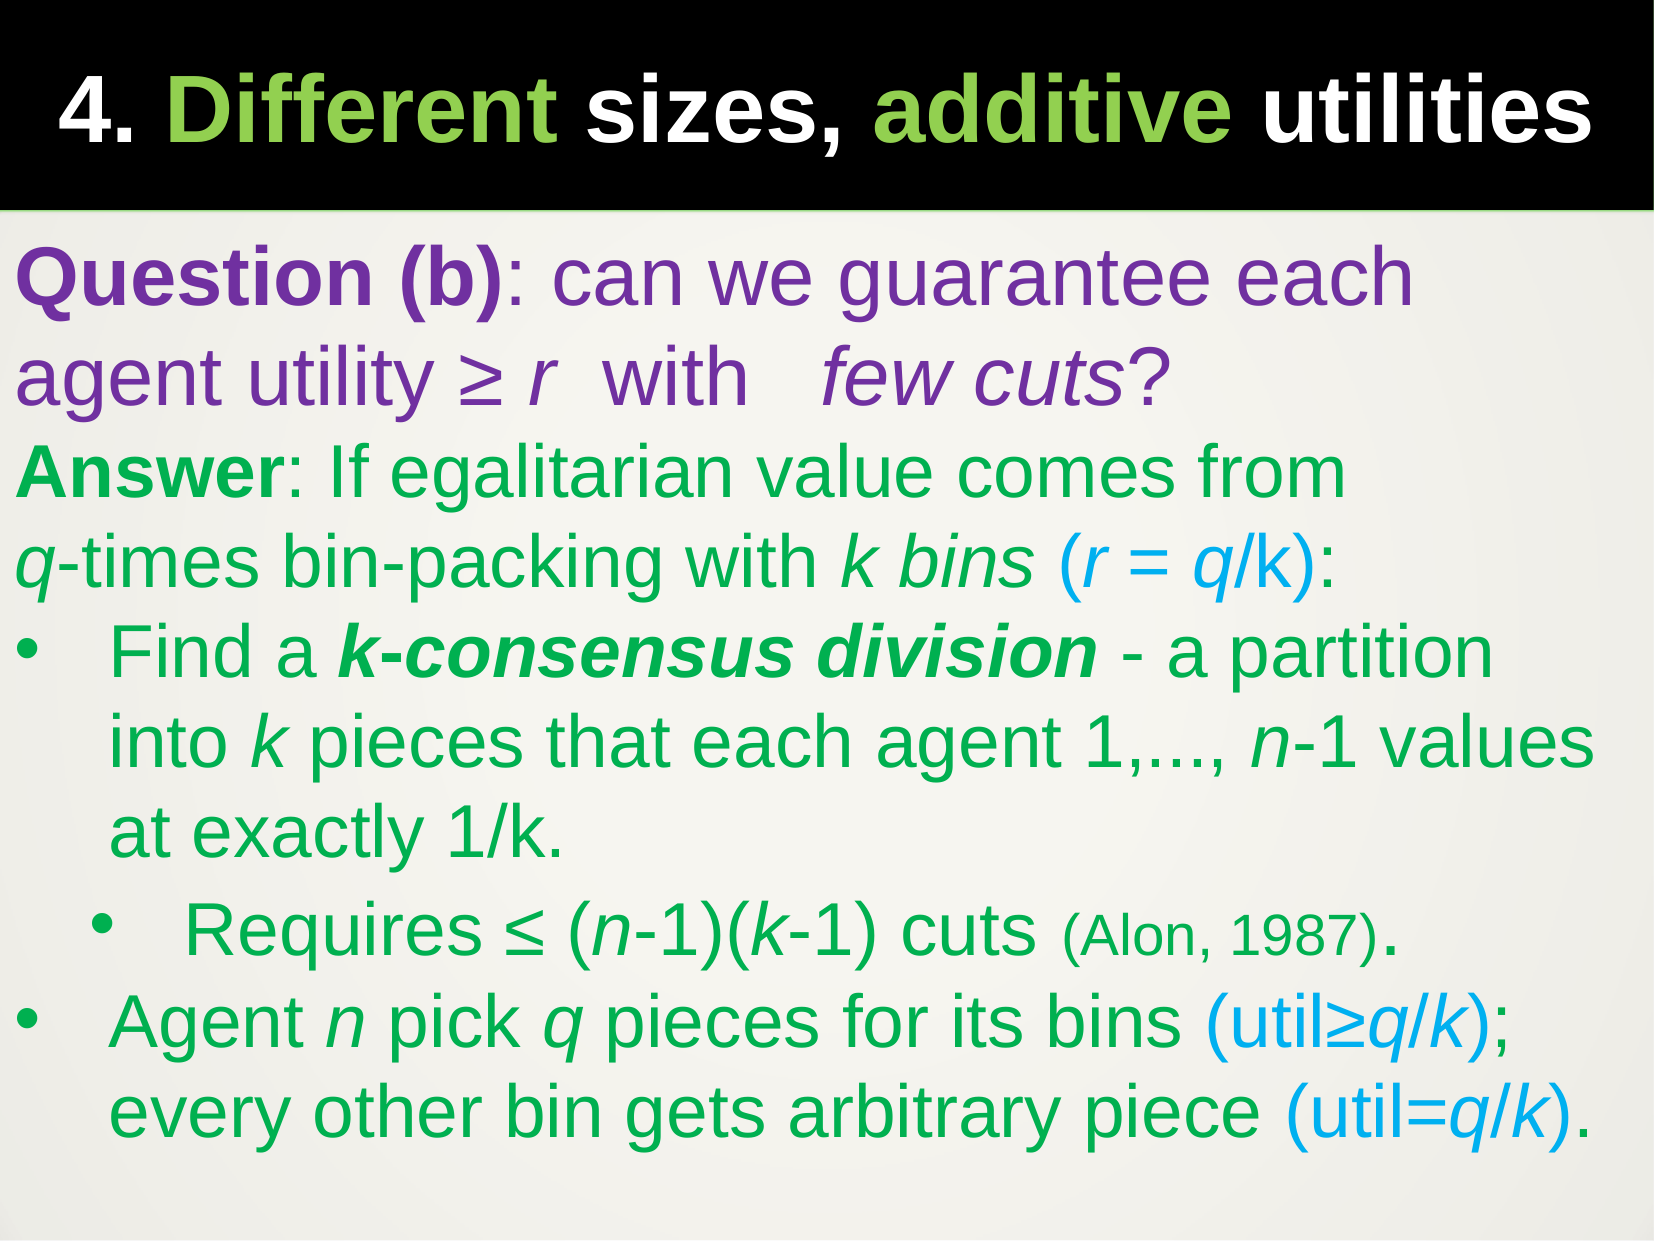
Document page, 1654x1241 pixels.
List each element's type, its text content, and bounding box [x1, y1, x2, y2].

text_box Question (b): can we guarantee each agent utility ≥ r with few cuts? Answer: If egalitarian value comes from q-times bin-packing with k bins (r = q/k): Find a k-consensus division - a partition into k pieces that each agent 1,..., n-1 values at exactly 1/k. Requires ≤ (n-1)(k-1) cuts (Alon, 1987). Agent n pick q pieces for its bins (util≥q/k); every other bin gets arbitrary piece (util=q/k). [0, 215, 1628, 1160]
title 4. Different sizes, additive utilities [0, 8, 1654, 216]
